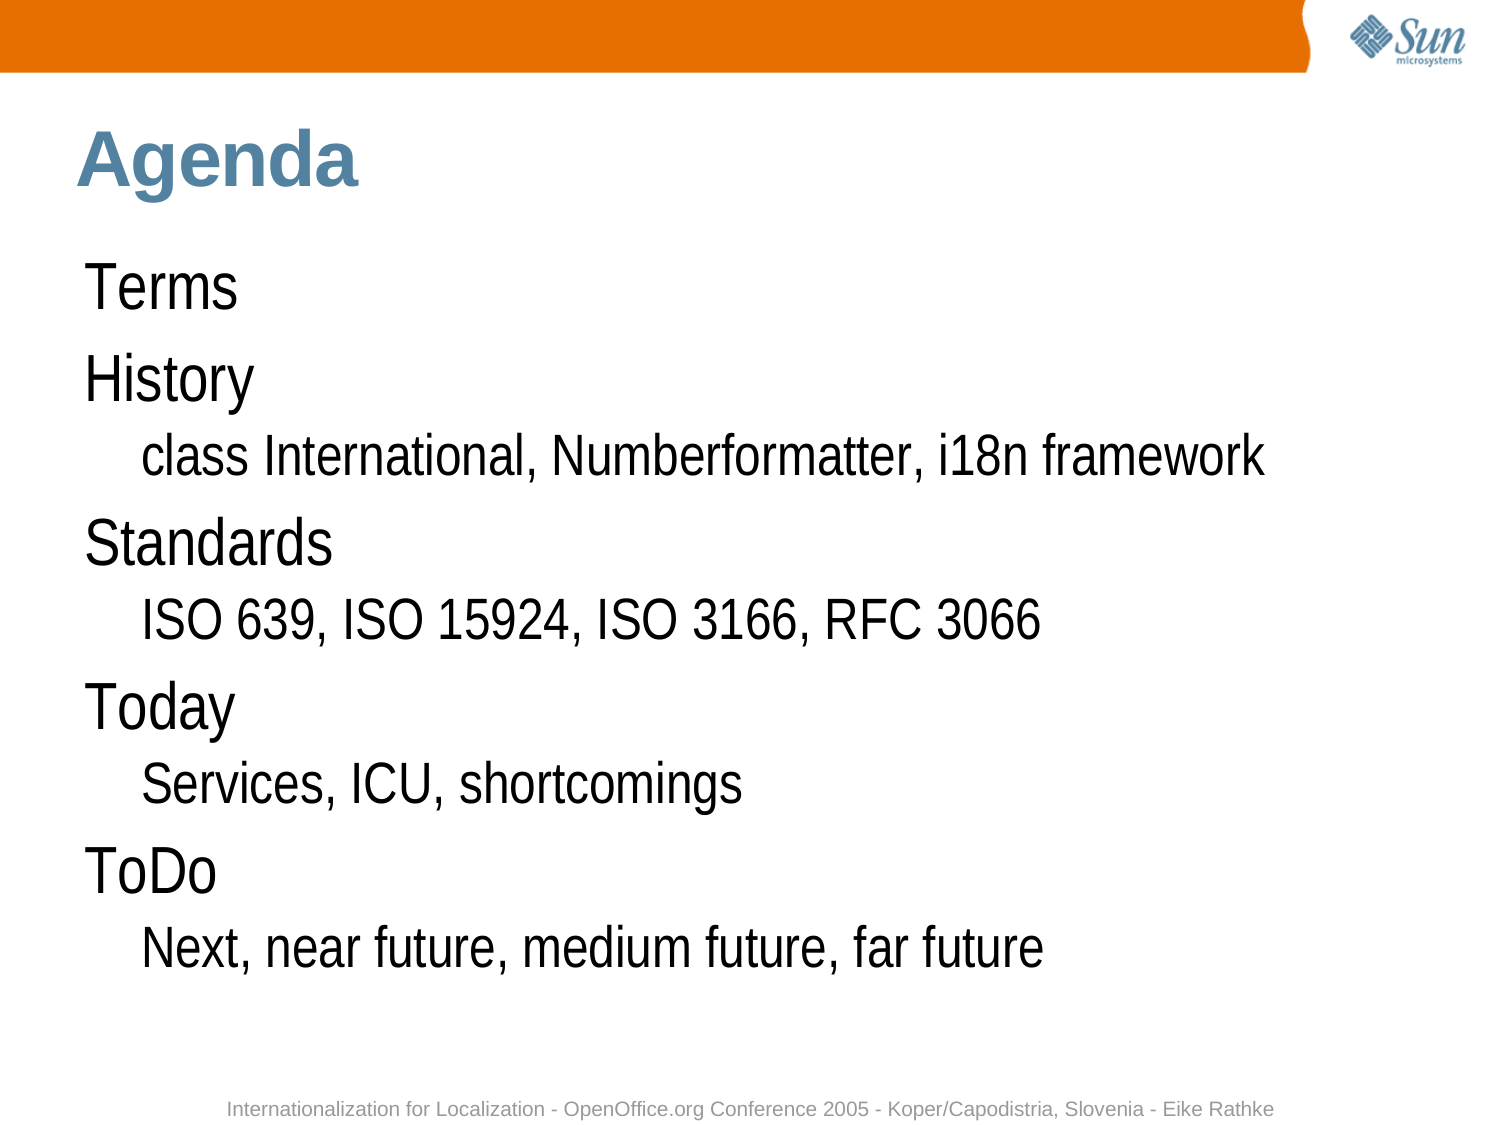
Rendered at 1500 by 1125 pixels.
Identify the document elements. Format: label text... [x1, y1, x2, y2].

picture [0, 0, 1500, 75]
list Terms History class International, Numberformatter, i18n framework Standards ISO 639, ISO 15924, ISO 3166, RFC 3066 Today Services, ICU, shortcomings ToDo Next, near future, medium future, far future [64, 257, 1402, 1017]
title Agenda [75, 122, 1438, 228]
